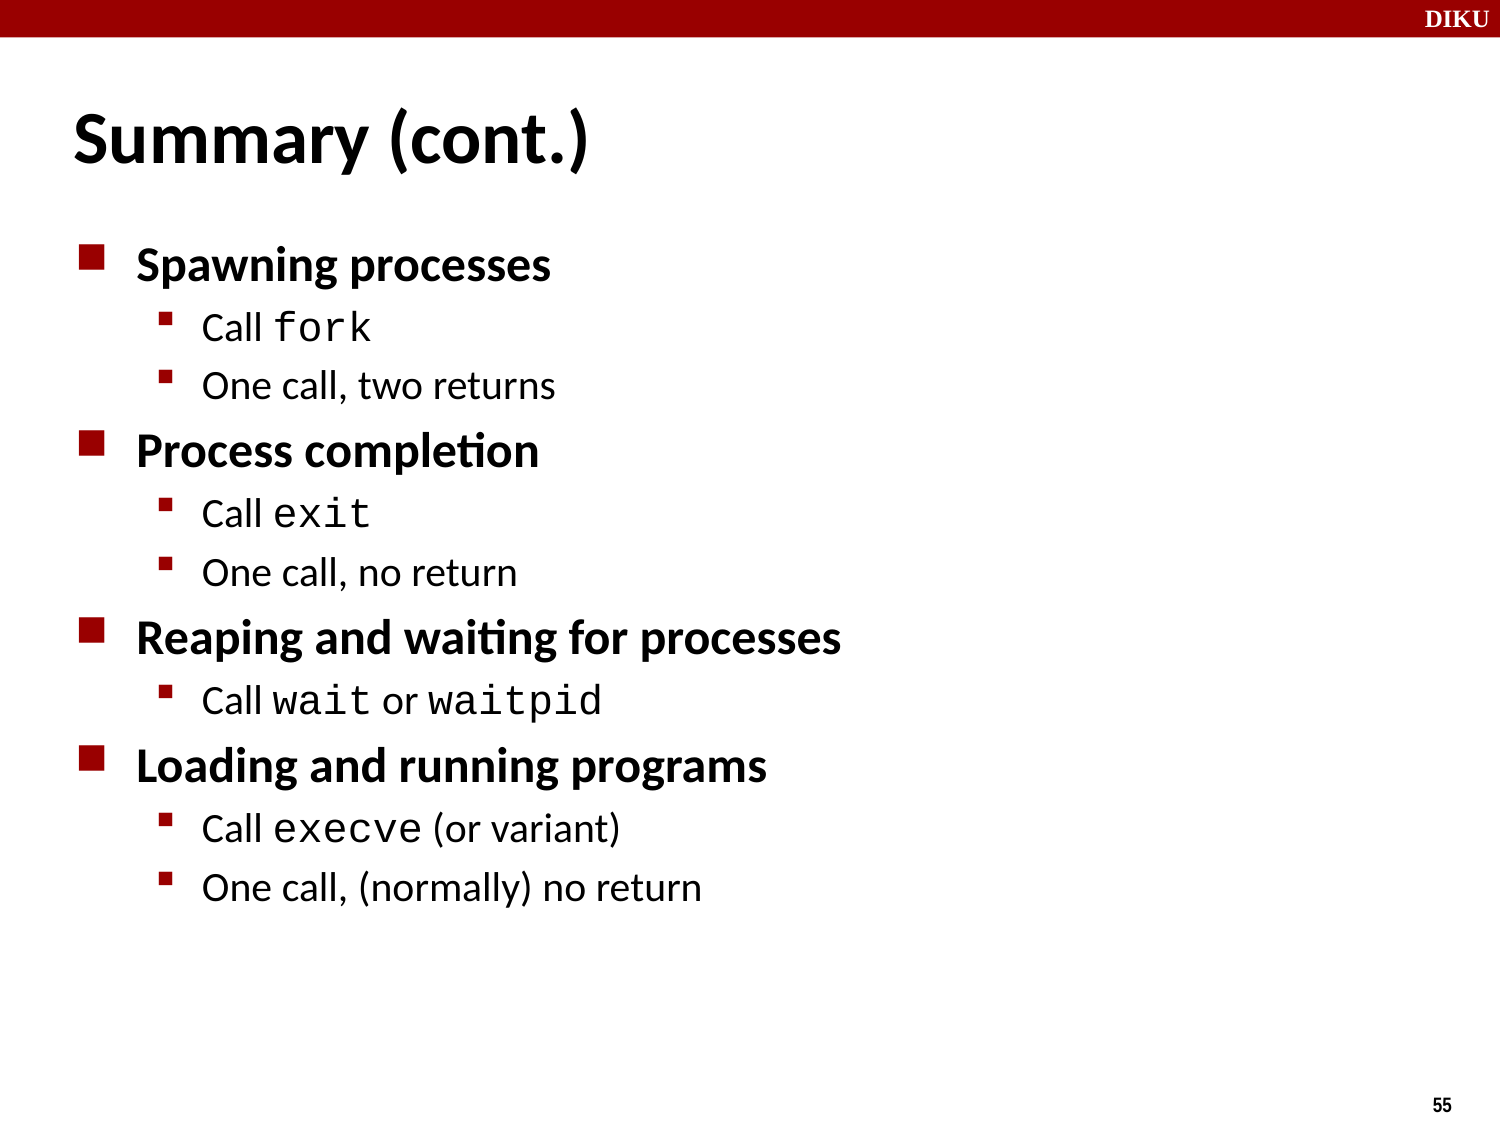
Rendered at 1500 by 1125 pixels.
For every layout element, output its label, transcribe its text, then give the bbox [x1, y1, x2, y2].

title Summary (cont.) [58, 71, 1304, 197]
list Spawning processes Call fork One call, two returns Process completion Call exit One call, no return Reaping and waiting for processes Call wait or waitpid Loading and running programs Call execve (or variant) One call, (normally) no return [65, 223, 1361, 1040]
